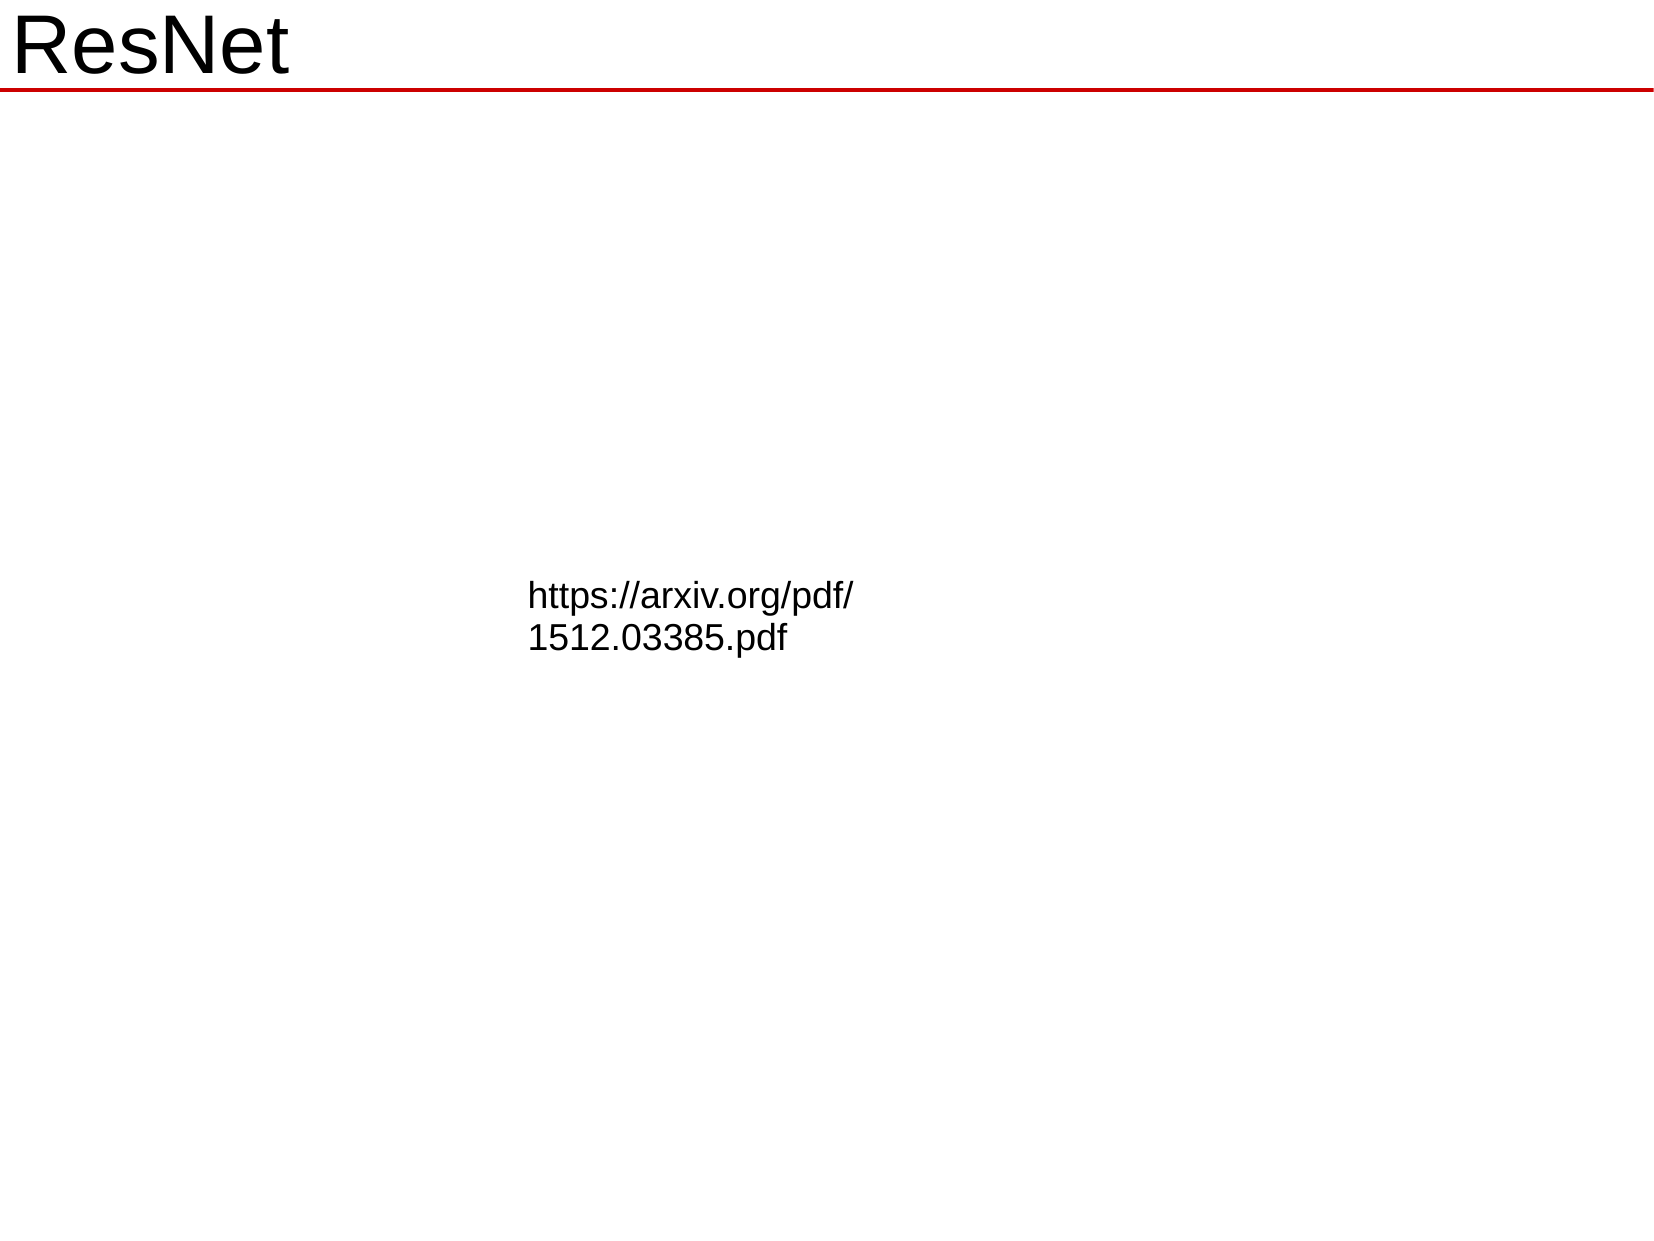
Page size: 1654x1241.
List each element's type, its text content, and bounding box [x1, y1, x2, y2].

title ResNet [11, 0, 1501, 91]
text_box https://arxiv.org/pdf/1512.03385.pdf [513, 567, 1129, 625]
